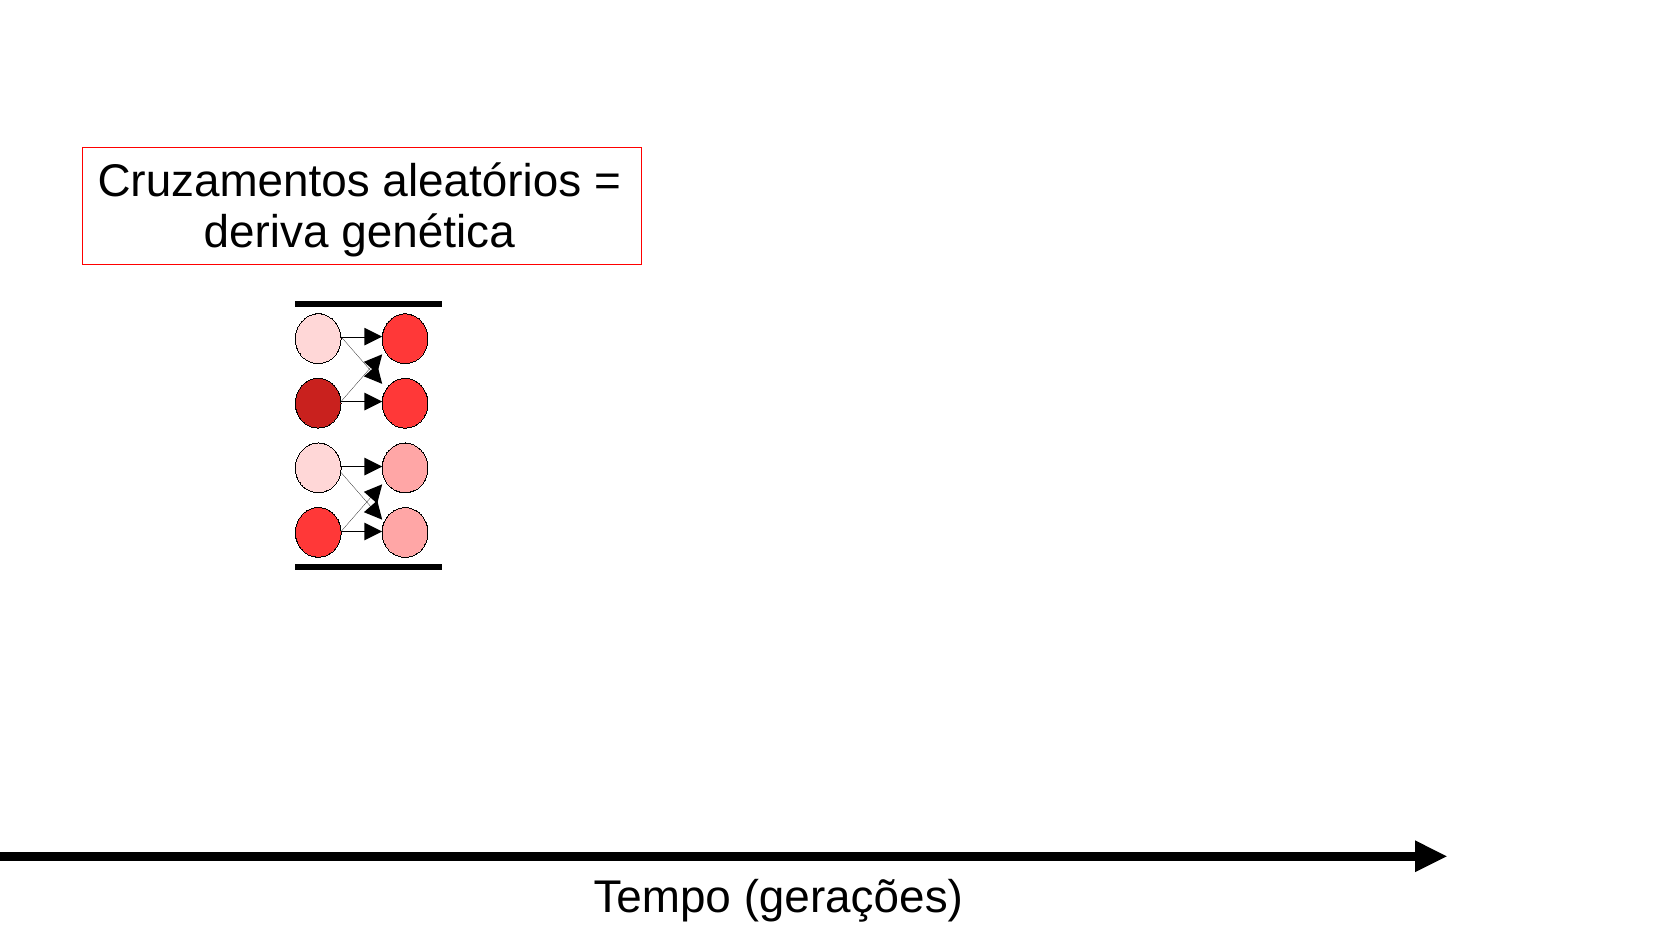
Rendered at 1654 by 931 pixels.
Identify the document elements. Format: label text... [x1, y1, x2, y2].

text_box [382, 442, 428, 493]
text_box Tempo (gerações) [578, 864, 977, 931]
text_box [382, 507, 428, 558]
text_box [295, 442, 342, 493]
text_box [442, 29, 1418, 827]
text_box [382, 313, 428, 364]
text_box Cruzamentos aleatórios = deriva genética [82, 147, 642, 265]
text_box [382, 378, 428, 429]
text_box [295, 507, 342, 558]
text_box [295, 313, 342, 364]
text_box [295, 378, 342, 429]
